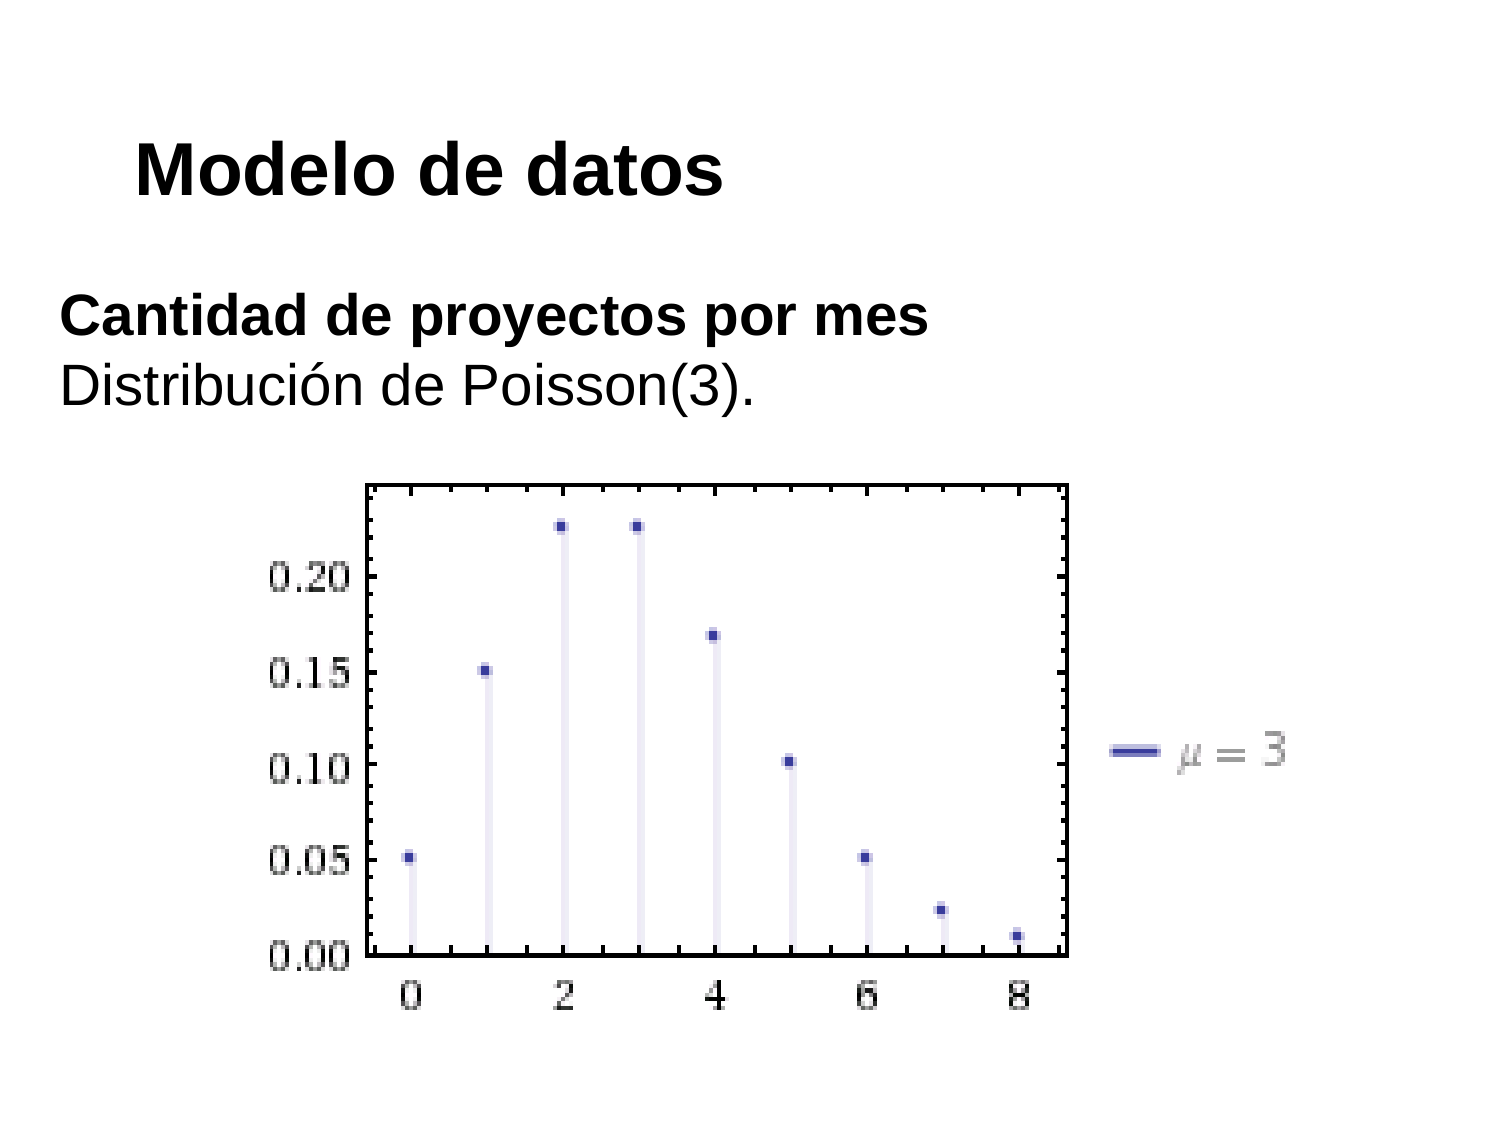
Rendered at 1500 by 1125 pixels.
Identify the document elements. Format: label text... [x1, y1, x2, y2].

picture [270, 479, 1289, 1029]
text_box Modelo de datos [120, 114, 1470, 225]
text_box Cantidad de proyectos por mes Distribución de Poisson(3). [44, 270, 1380, 433]
